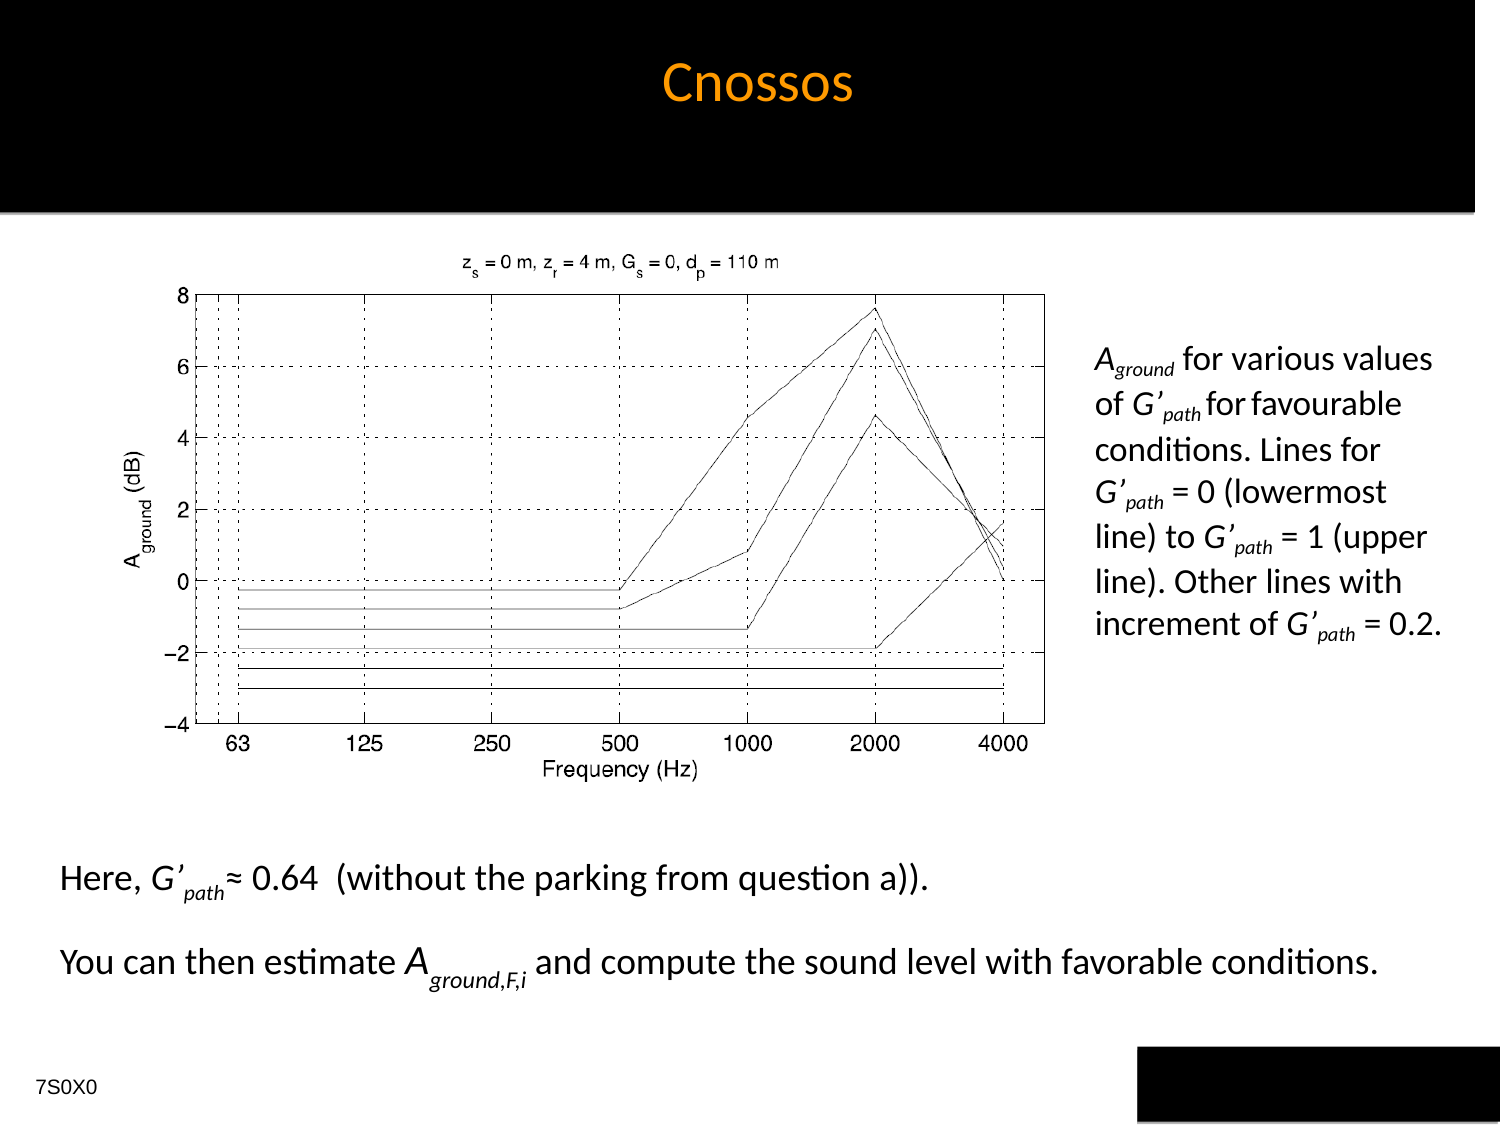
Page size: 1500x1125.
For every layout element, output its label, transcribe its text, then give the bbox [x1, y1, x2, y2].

picture [56, 222, 1138, 799]
text_box [0, 0, 1475, 213]
text_box Aground for various values of G’path for favourable conditions. Lines for G’path = 0 (lowermost line) to G’path = 1 (upper line). Other lines with increment of G’path = 0.2. [1080, 328, 1459, 690]
title Cnossos [100, 35, 1417, 187]
text_box 7S0X0 [35, 1070, 626, 1102]
text_box Here, G’path≈ 0.64 (without the parking from question a)). You can then estimate Aground,F,i and compute the sound level with favorable conditions. [45, 855, 1500, 1040]
text_box [1137, 1046, 1500, 1122]
